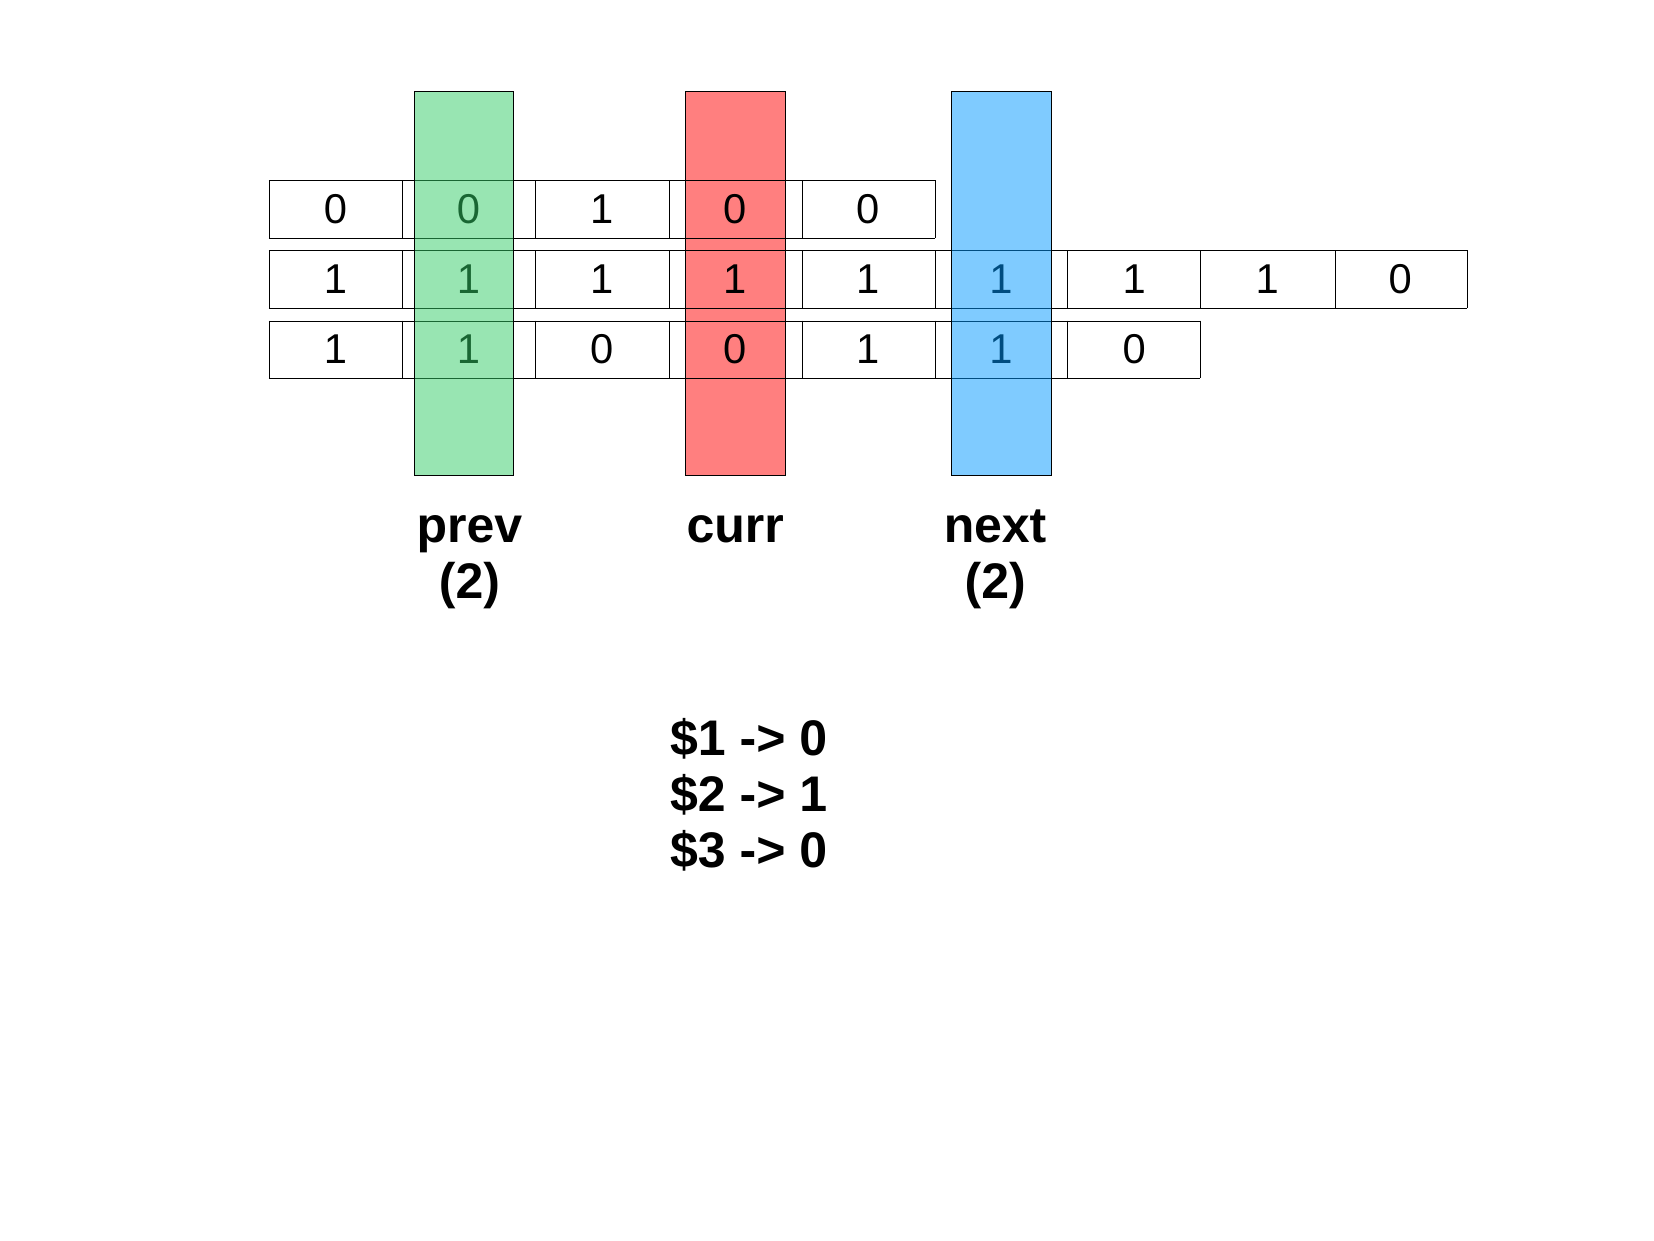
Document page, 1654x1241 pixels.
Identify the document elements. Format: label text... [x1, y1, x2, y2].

text_box $1 -> 0 $2 -> 1 $3 -> 0 [655, 702, 922, 912]
text_box prev(2) [395, 490, 544, 635]
text_box [685, 91, 786, 180]
text_box curr [661, 490, 810, 570]
text_box [414, 91, 514, 476]
chart [268, 180, 1470, 557]
text_box [951, 91, 1052, 476]
text_box next(2) [921, 490, 1069, 635]
